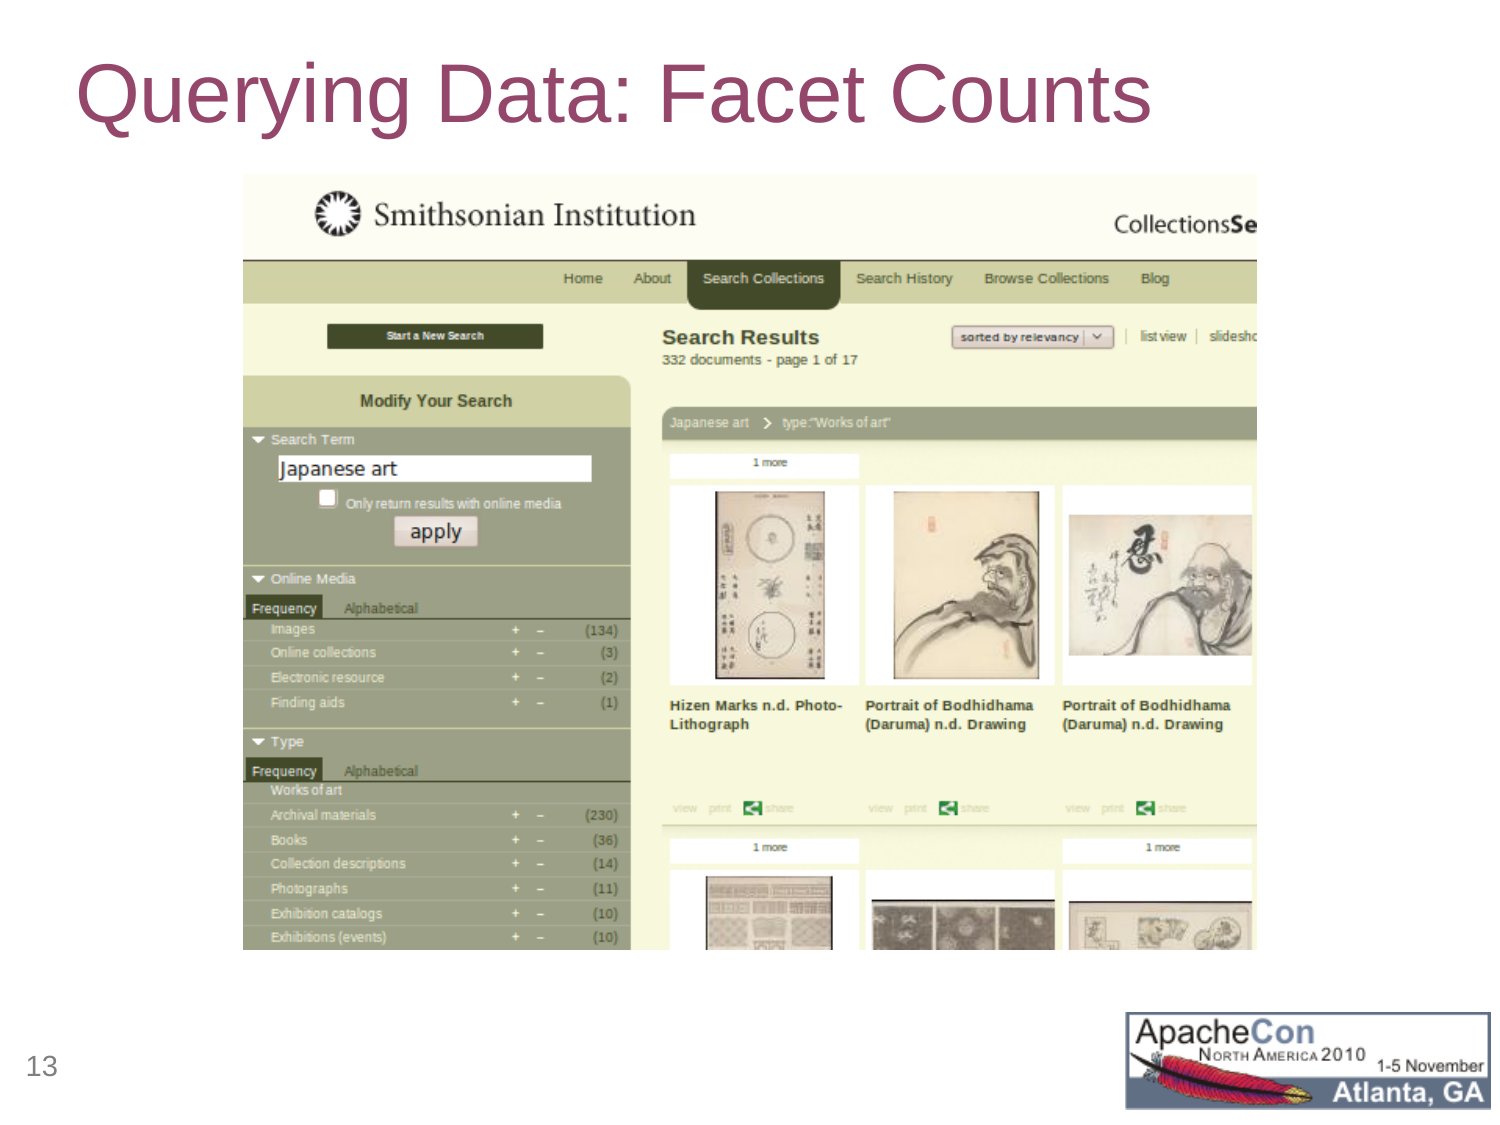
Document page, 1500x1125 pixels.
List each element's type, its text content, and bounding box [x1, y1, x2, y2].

picture [1125, 1012, 1491, 1110]
picture [243, 174, 1257, 950]
title Querying Data: Facet Counts [75, 0, 1425, 188]
